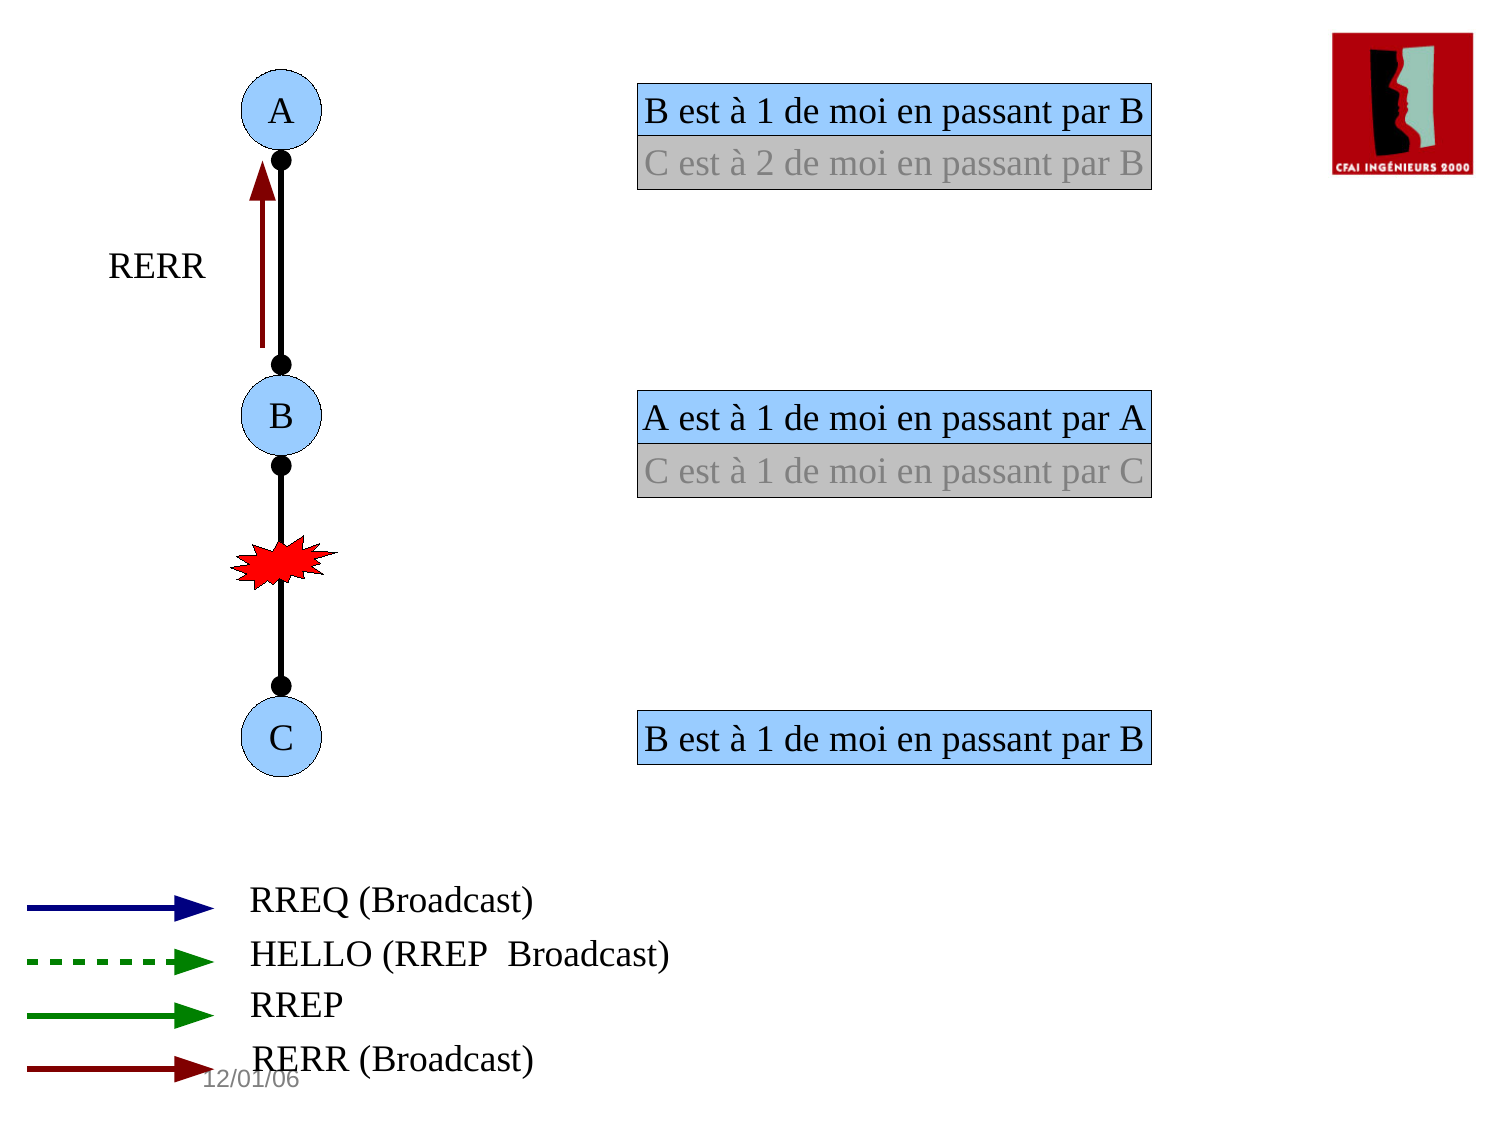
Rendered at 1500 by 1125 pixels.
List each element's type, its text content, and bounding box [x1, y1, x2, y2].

text_box RREP [235, 977, 359, 1048]
text_box HELLO (RREP Broadcast) [234, 926, 686, 996]
text_box B est à 1 de moi en passant par B [637, 710, 1152, 765]
text_box A est à 1 de moi en passant par A [637, 390, 1152, 443]
text_box RERR (Broadcast) [236, 1032, 550, 1102]
text_box C est à 1 de moi en passant par C [637, 443, 1152, 498]
text_box A [241, 69, 322, 150]
text_box B est à 1 de moi en passant par B [637, 83, 1152, 135]
text_box RREQ (Broadcast) [234, 872, 550, 926]
text_box B [241, 375, 322, 456]
text_box [230, 535, 338, 590]
text_box C est à 2 de moi en passant par B [637, 135, 1152, 190]
text_box C [241, 696, 322, 777]
text_box RERR [93, 238, 221, 309]
picture [1328, 29, 1477, 178]
